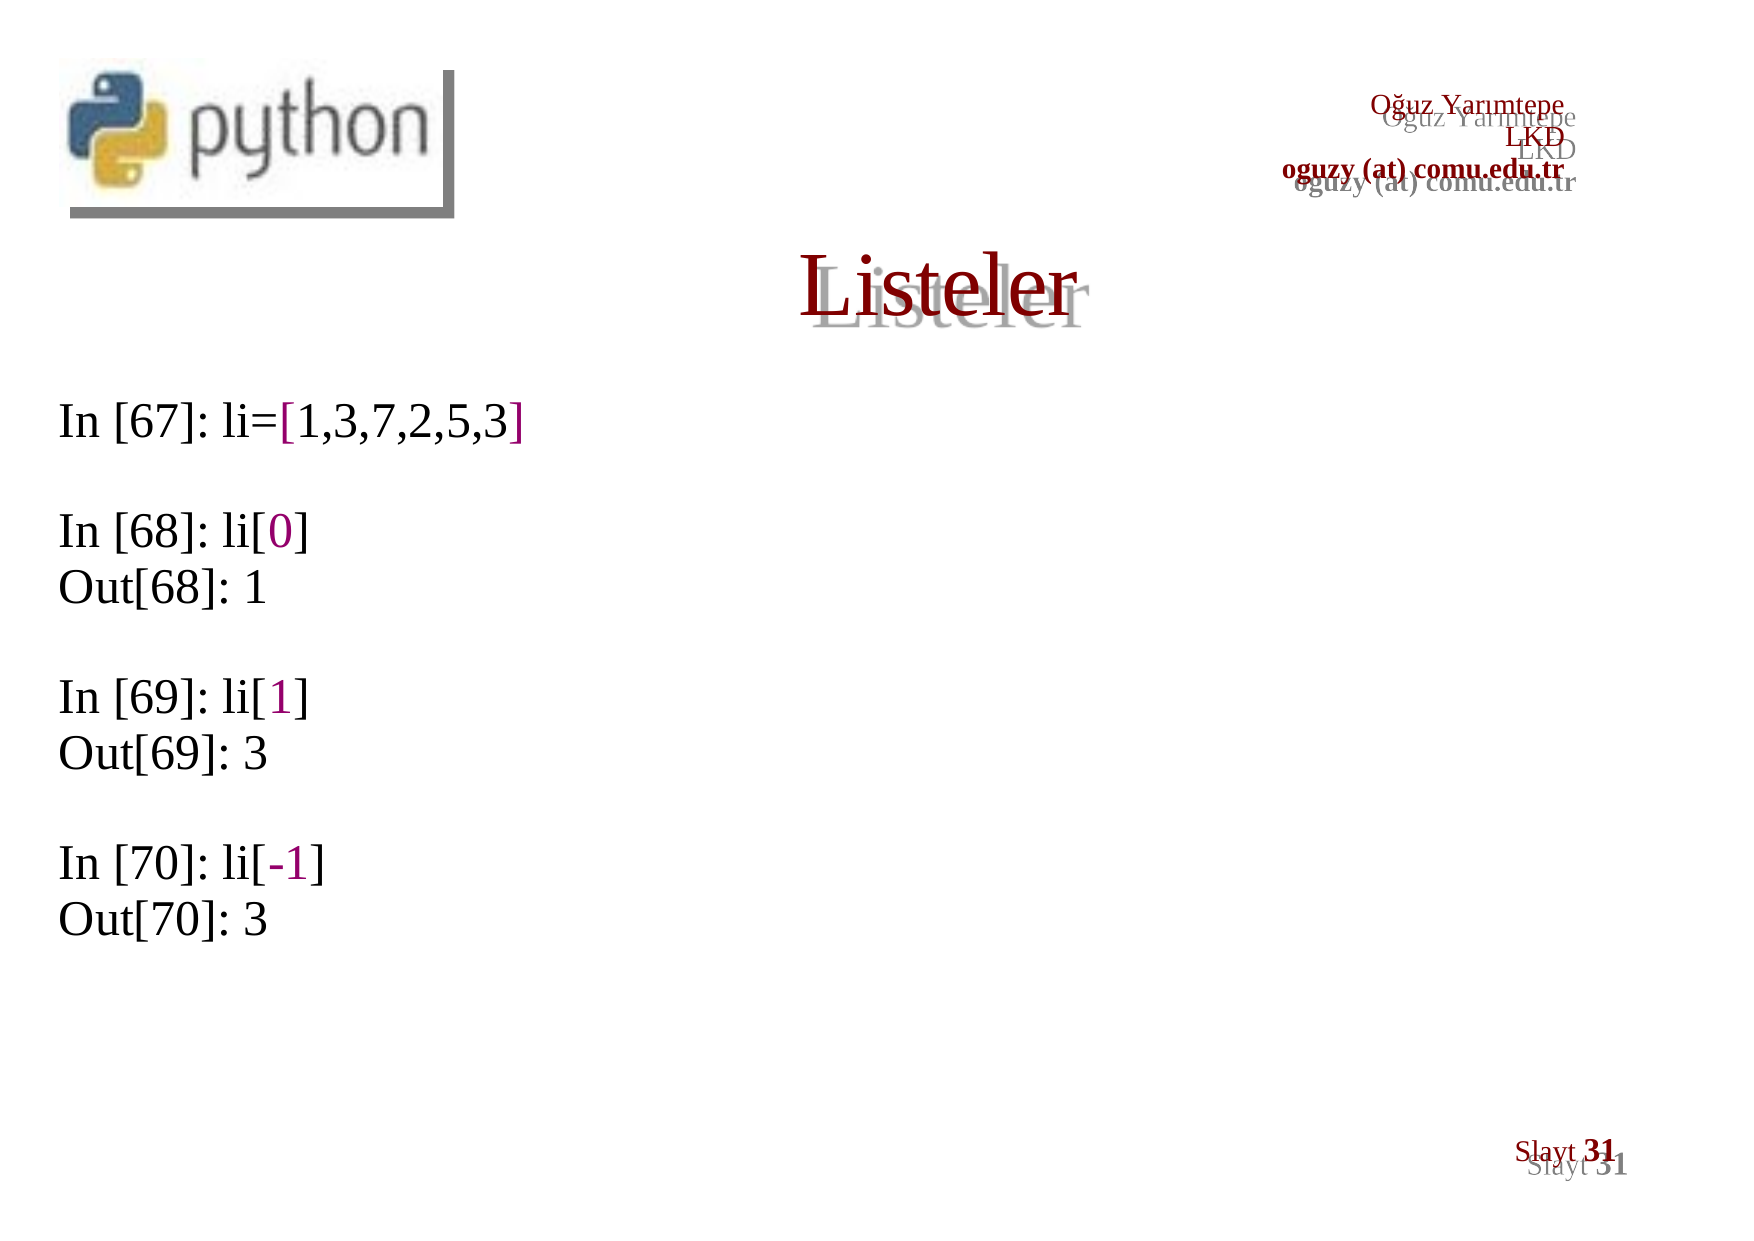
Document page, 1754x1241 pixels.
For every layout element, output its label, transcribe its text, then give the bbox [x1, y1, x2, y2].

subtitle In [67]: li=[1,3,7,2,5,3] In [68]: li[0] Out[68]: 1 In [69]: li[1] Out[69]: 3 In [70]: li[-1] Out[70]: 3 [59, 360, 1695, 1034]
picture [59, 58, 443, 207]
title Listeler [194, 214, 1684, 355]
